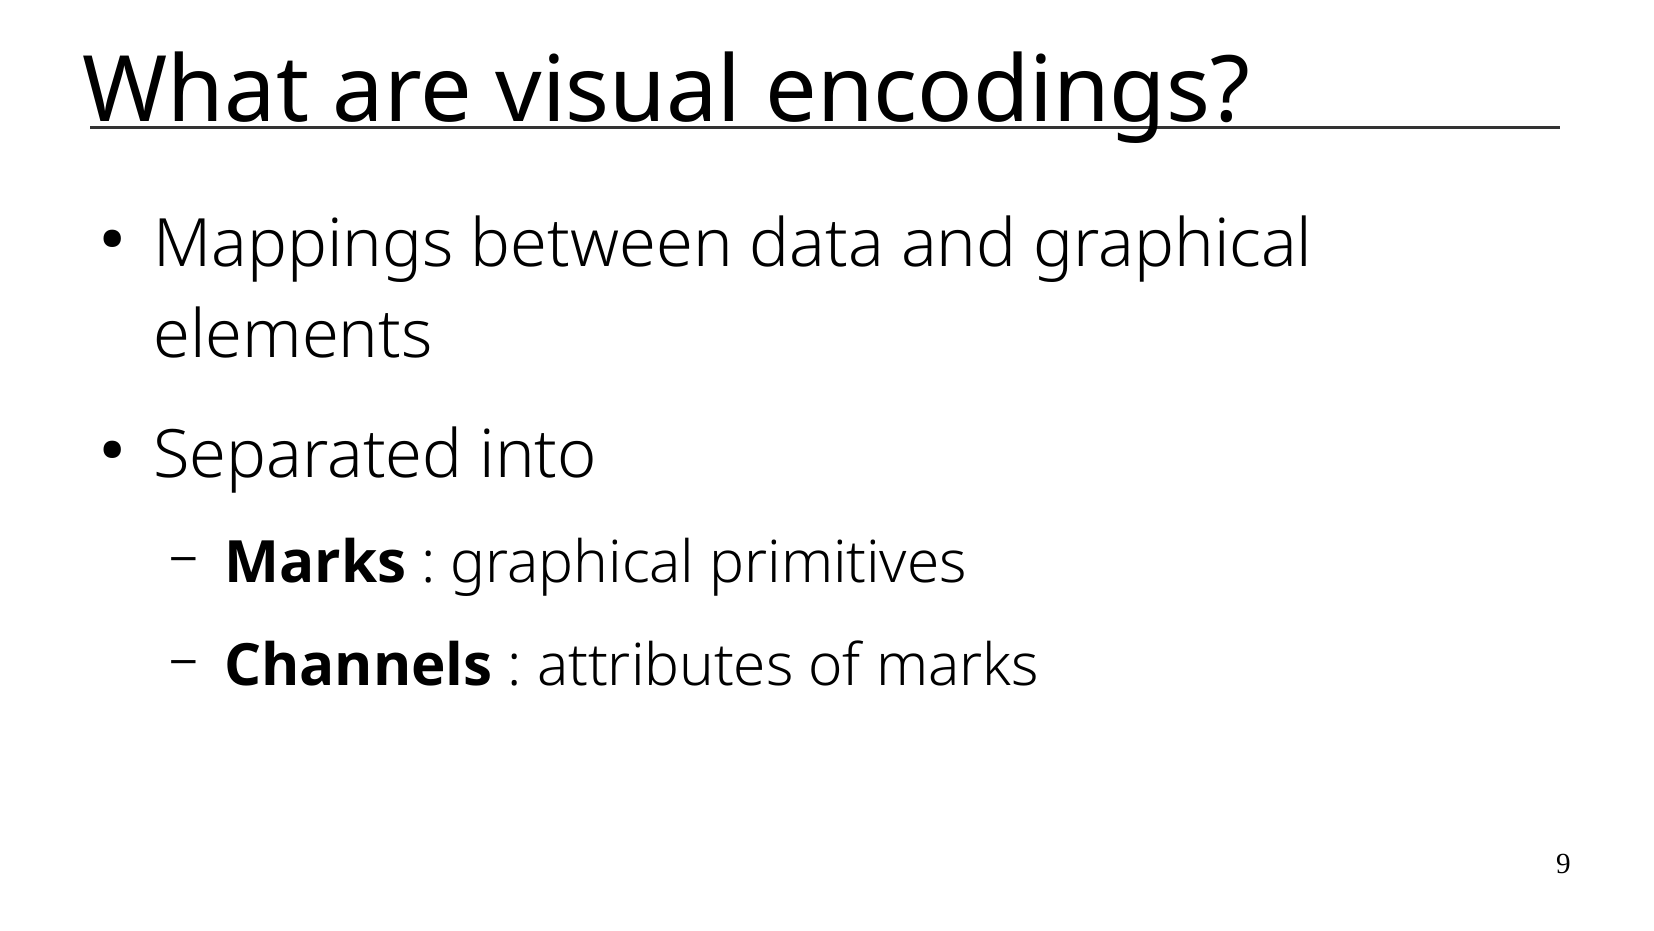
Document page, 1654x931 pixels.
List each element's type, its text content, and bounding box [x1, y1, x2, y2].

list Mappings between data and graphical elements Separated into Marks : graphical primitives Channels : attributes of marks [82, 195, 1571, 811]
title What are visual encodings? [82, 32, 1571, 140]
